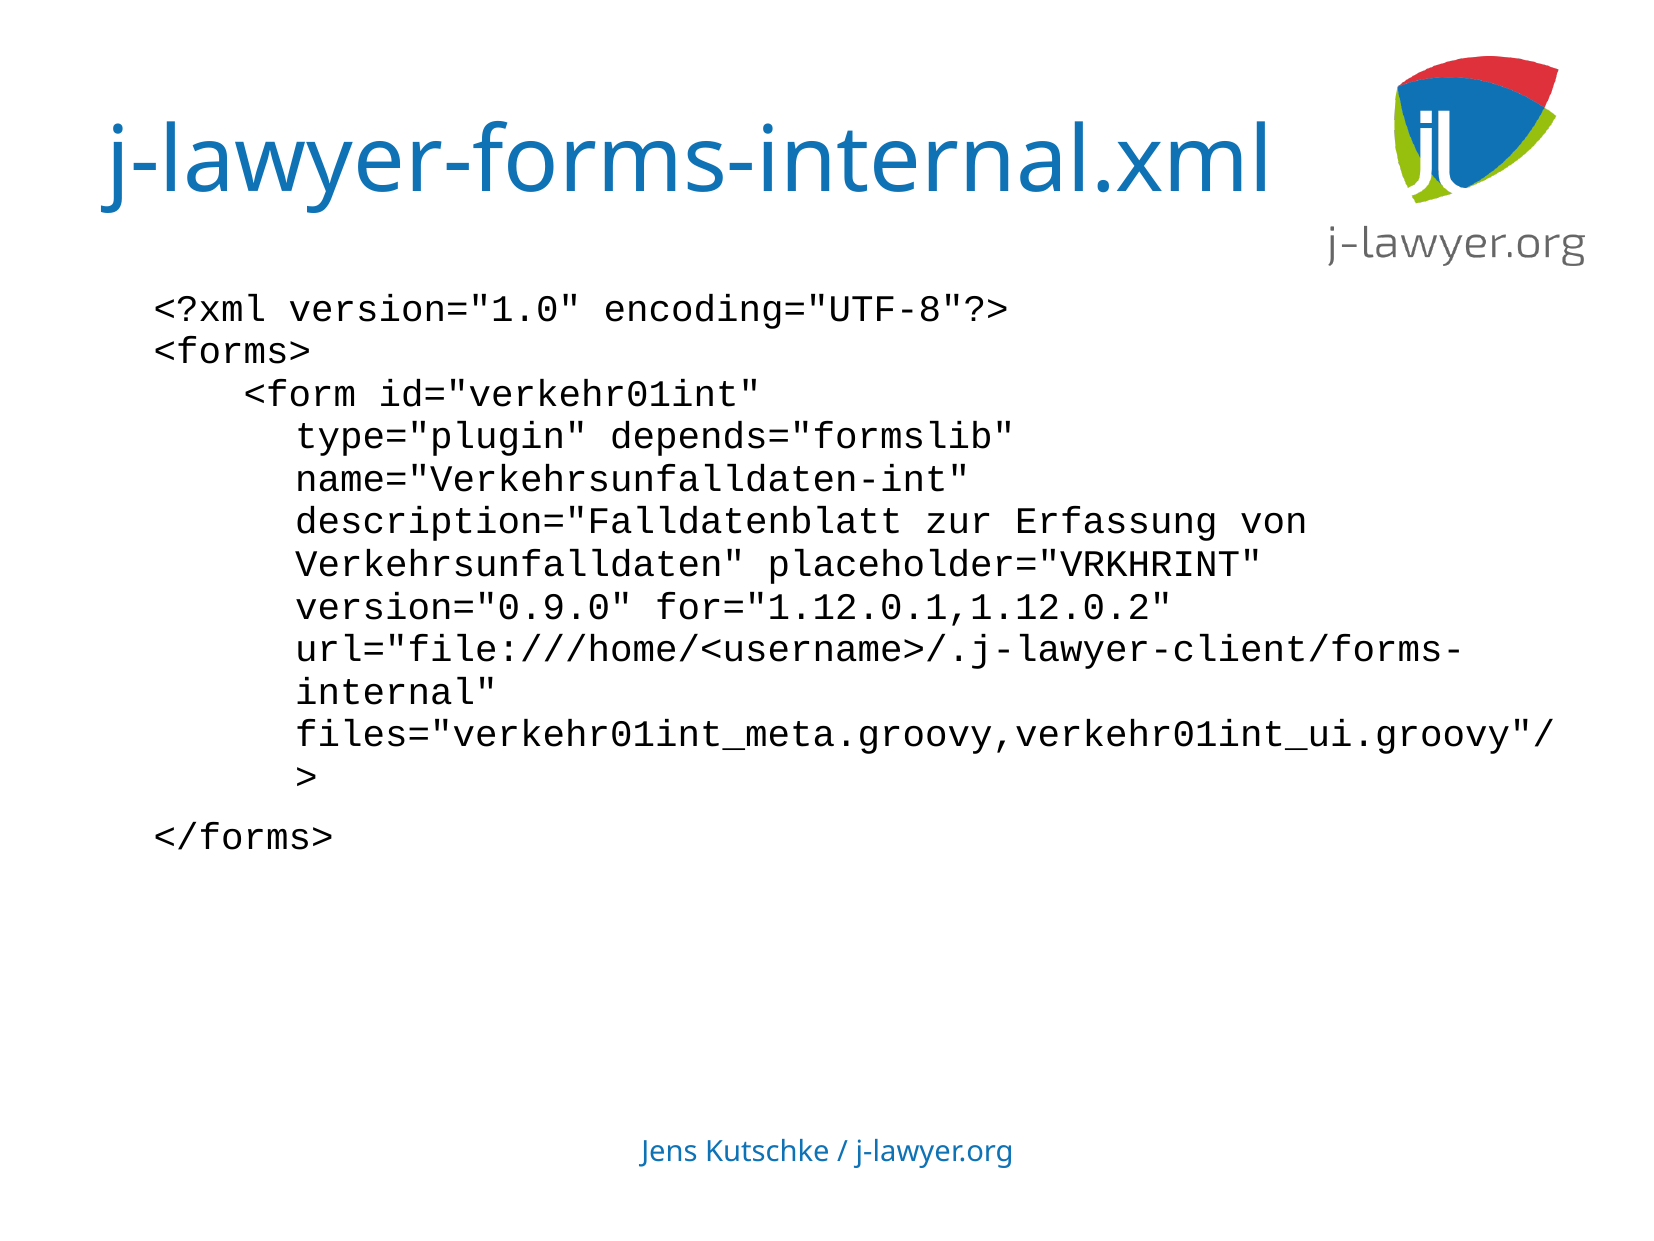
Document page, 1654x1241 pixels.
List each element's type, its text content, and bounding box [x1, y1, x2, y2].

list <?xml version="1.0" encoding="UTF-8"?> <forms> <form id="verkehr01int" type="plugin" depends="formslib" name="Verkehrsunfalldaten-int" description="Falldatenblatt zur Erfassung von Verkehrsunfalldaten" placeholder="VRKHRINT" version="0.9.0" for="1.12.0.1,1.12.0.2" url="file:///home/<username>/.j-lawyer-client/forms-internal" files="verkehr01int_meta.groovy,verkehr01int_ui.groovy"/> </forms> [82, 290, 1571, 1010]
picture [1328, 56, 1585, 266]
title j-lawyer-forms-internal.xml [82, 52, 1300, 260]
